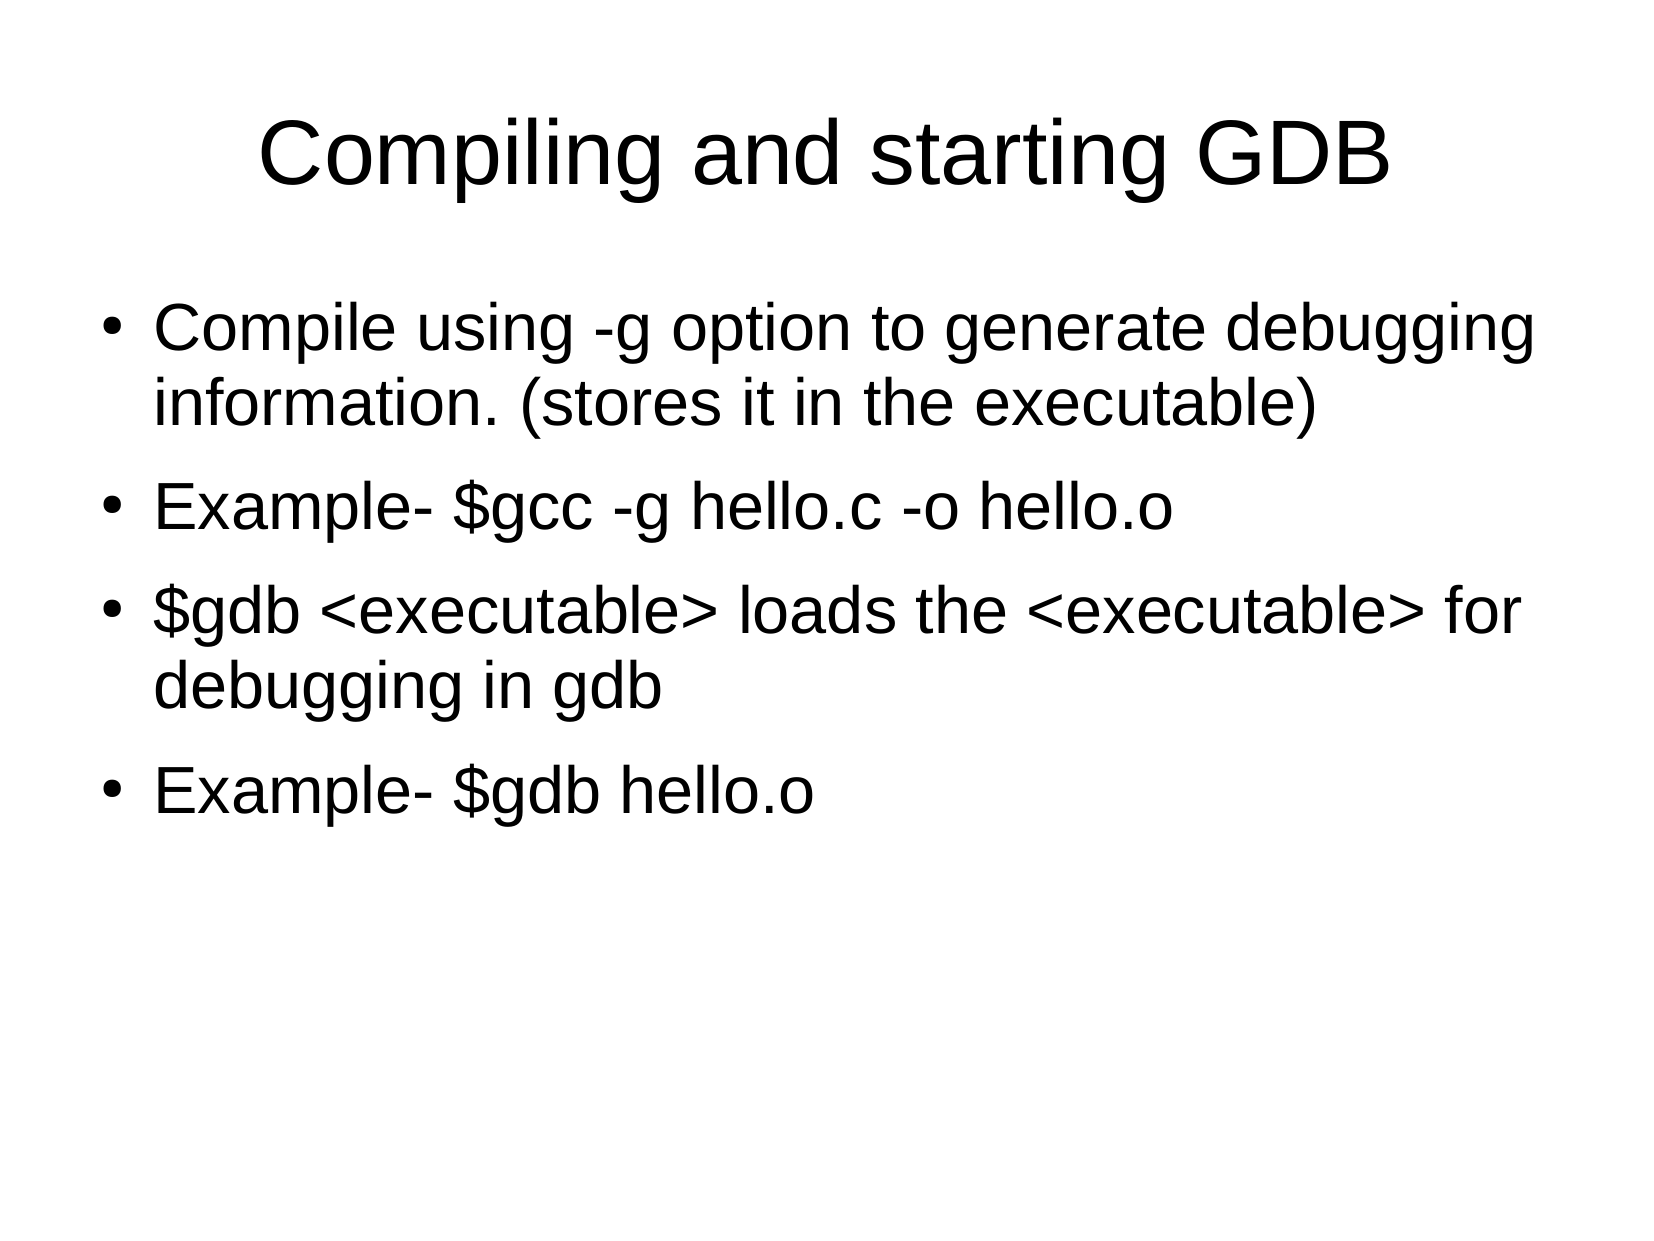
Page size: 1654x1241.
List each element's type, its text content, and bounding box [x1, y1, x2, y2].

title Compiling and starting GDB [82, 49, 1571, 257]
list Compile using -g option to generate debugging information. (stores it in the executable) Example- $gcc -g hello.c -o hello.o $gdb <executable> loads the <executable> for debugging in gdb Example- $gdb hello.o [82, 290, 1571, 1010]
